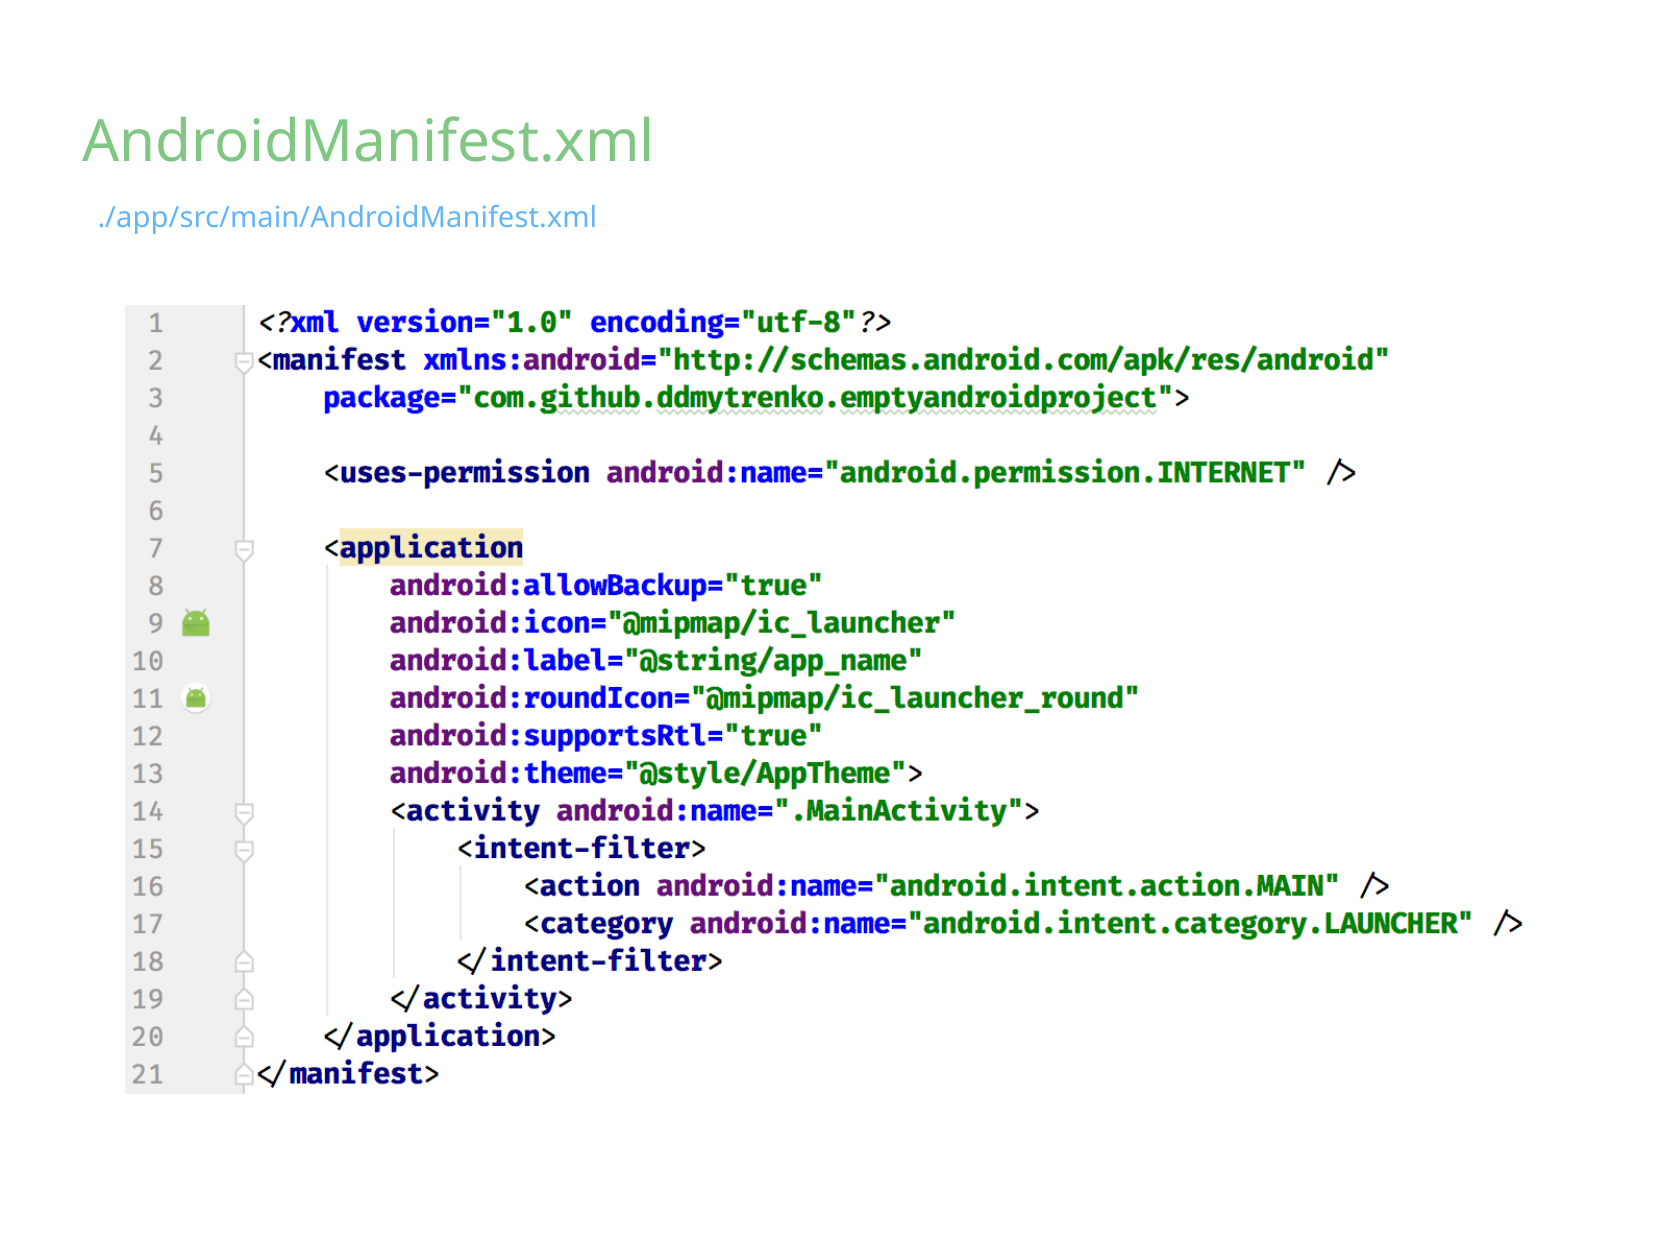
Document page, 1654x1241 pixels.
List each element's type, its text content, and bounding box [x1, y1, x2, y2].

picture [125, 305, 1536, 1094]
text_box ./app/src/main/AndroidManifest.xml [82, 189, 708, 237]
title AndroidManifest.xml [82, 35, 1571, 243]
